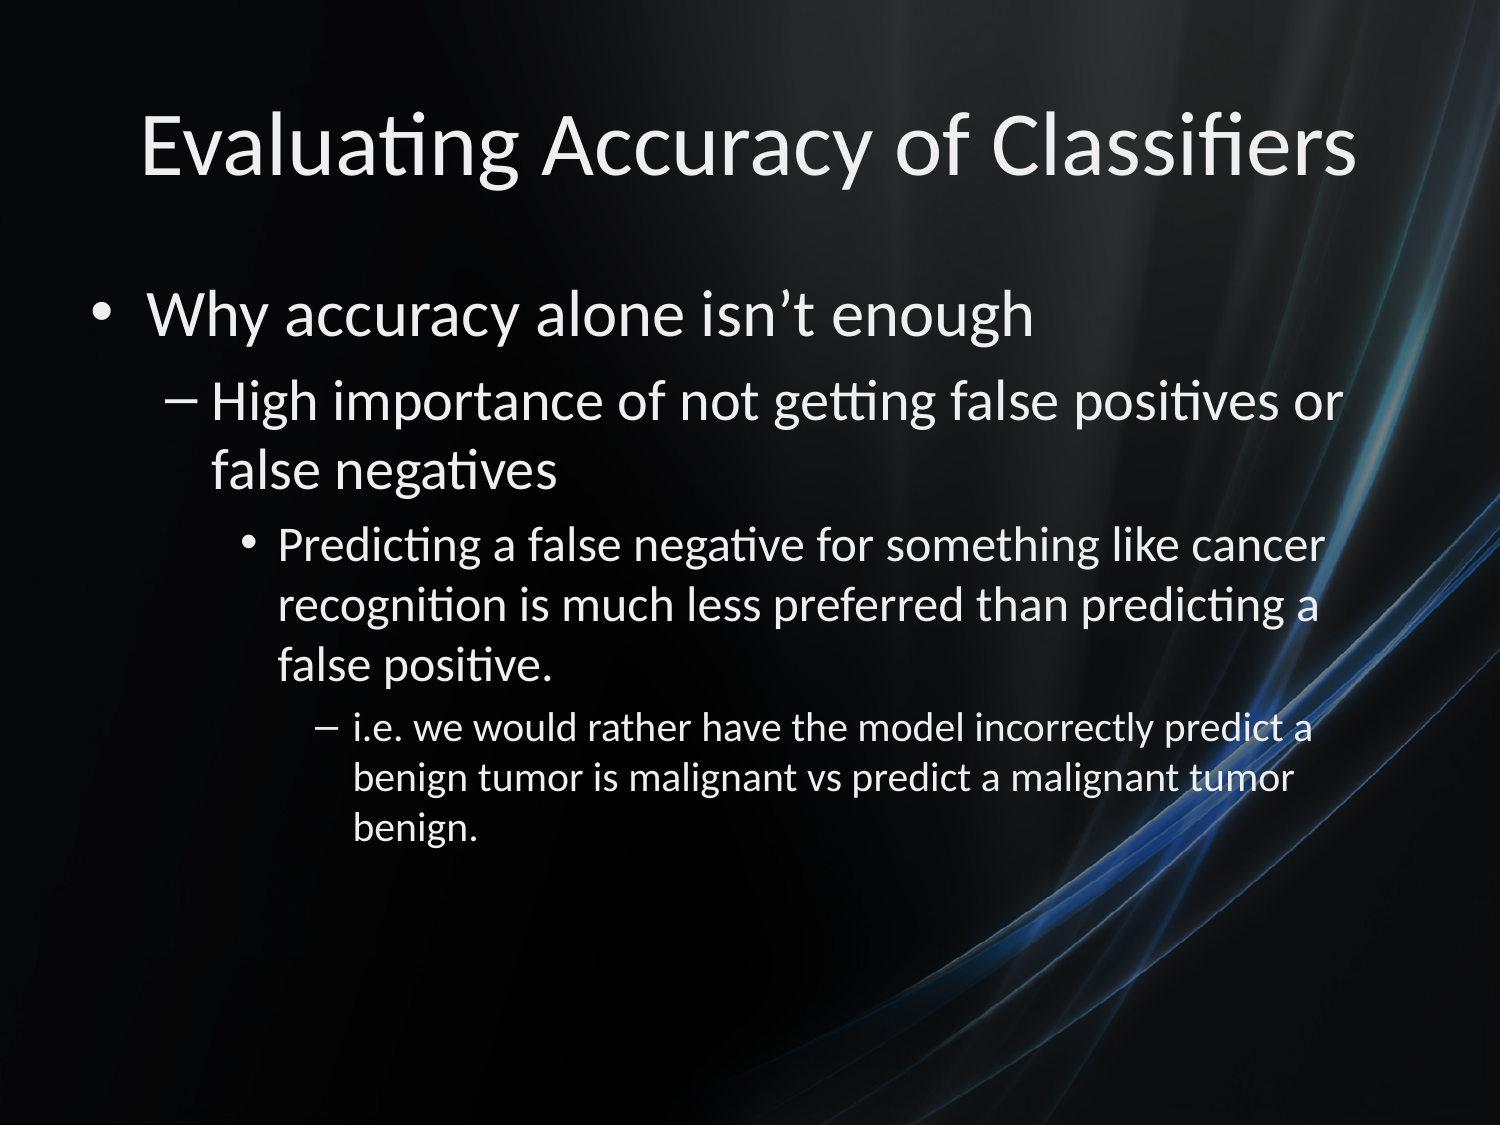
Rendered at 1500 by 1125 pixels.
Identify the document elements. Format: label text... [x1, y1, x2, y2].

title Evaluating Accuracy of Classifiers [75, 45, 1425, 233]
picture [0, 0, 1500, 1125]
list Why accuracy alone isn’t enough High importance of not getting false positives or false negatives Predicting a false negative for something like cancer recognition is much less preferred than predicting a false positive. i.e. we would rather have the model incorrectly predict a benign tumor is malignant vs predict a malignant tumor benign. [75, 262, 1425, 1005]
